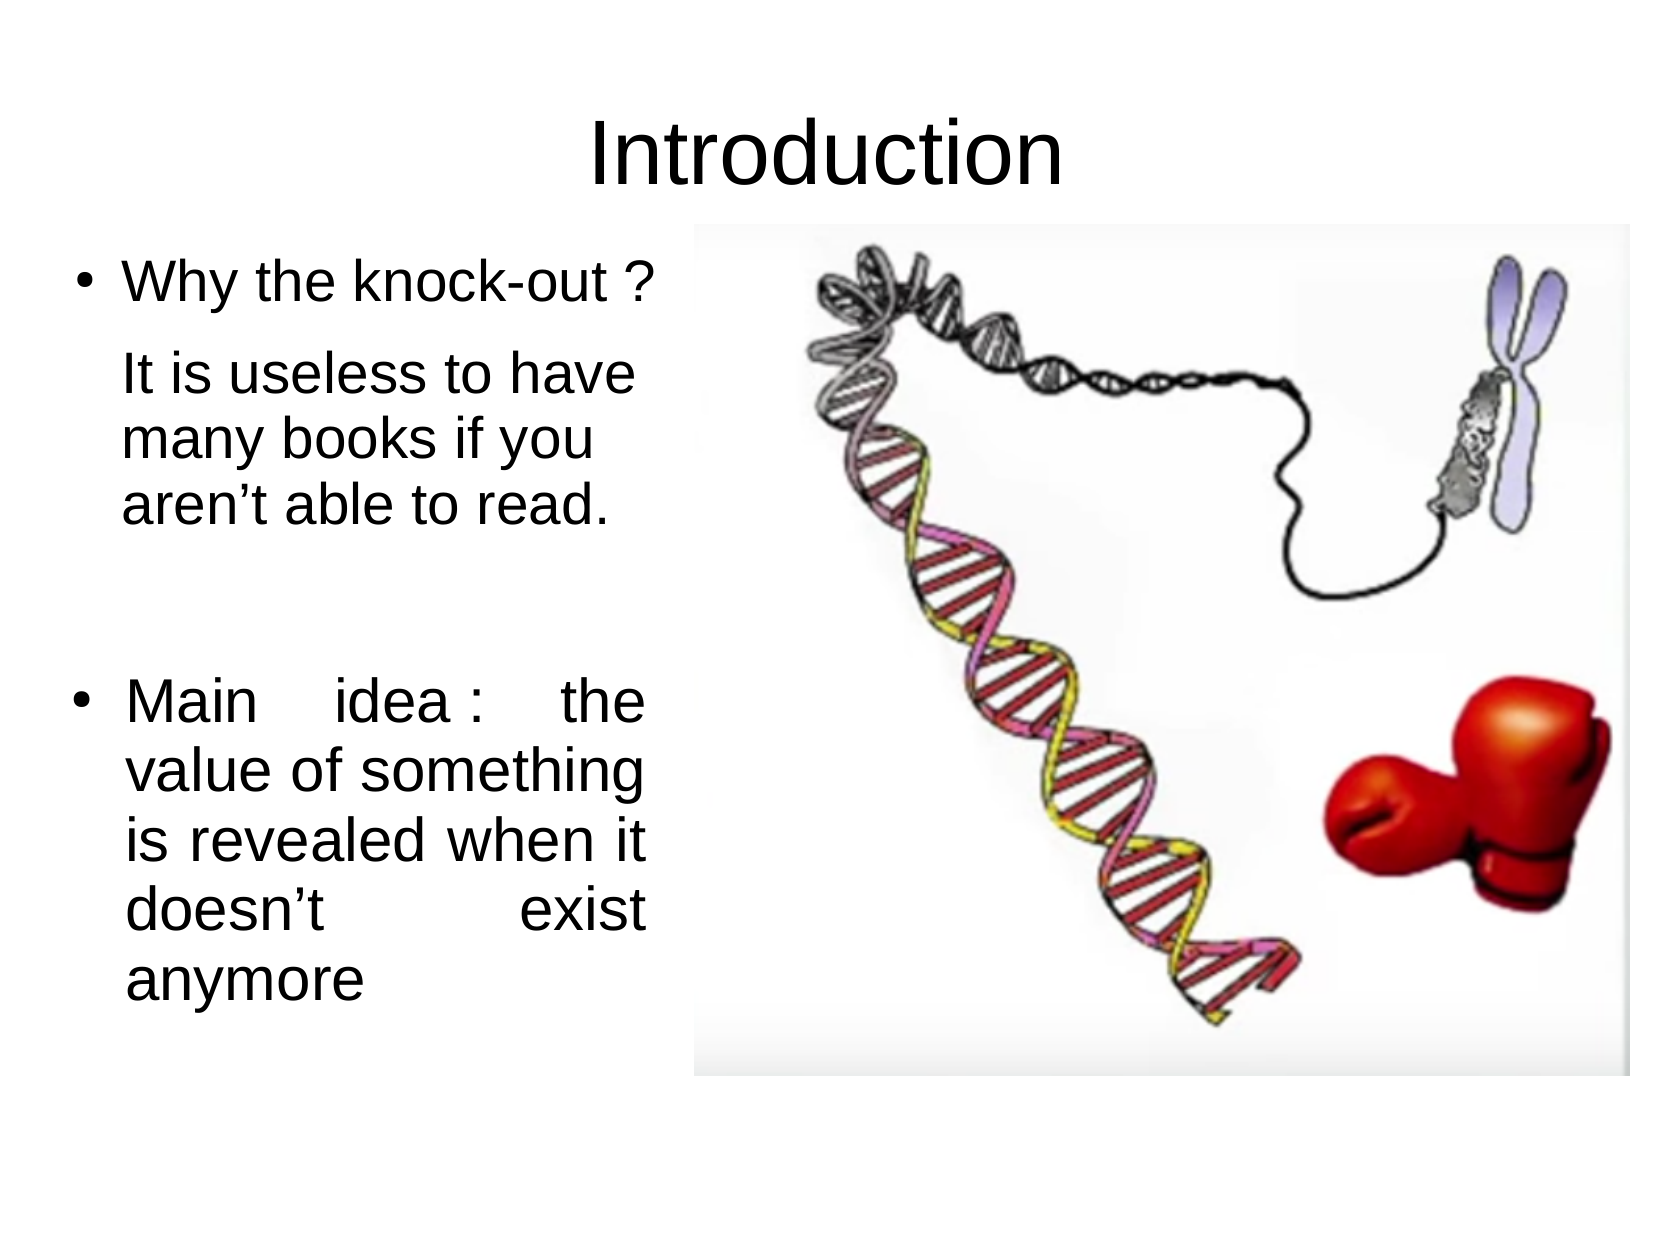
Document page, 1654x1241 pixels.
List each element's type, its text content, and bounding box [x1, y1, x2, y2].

list Main idea : the value of something is revealed when it doesn’t exist anymore [59, 665, 647, 1063]
list Why the knock-out ? It is useless to have many books if you aren’t able to read. [59, 248, 662, 592]
picture [694, 224, 1630, 1076]
title Introduction [82, 49, 1571, 257]
